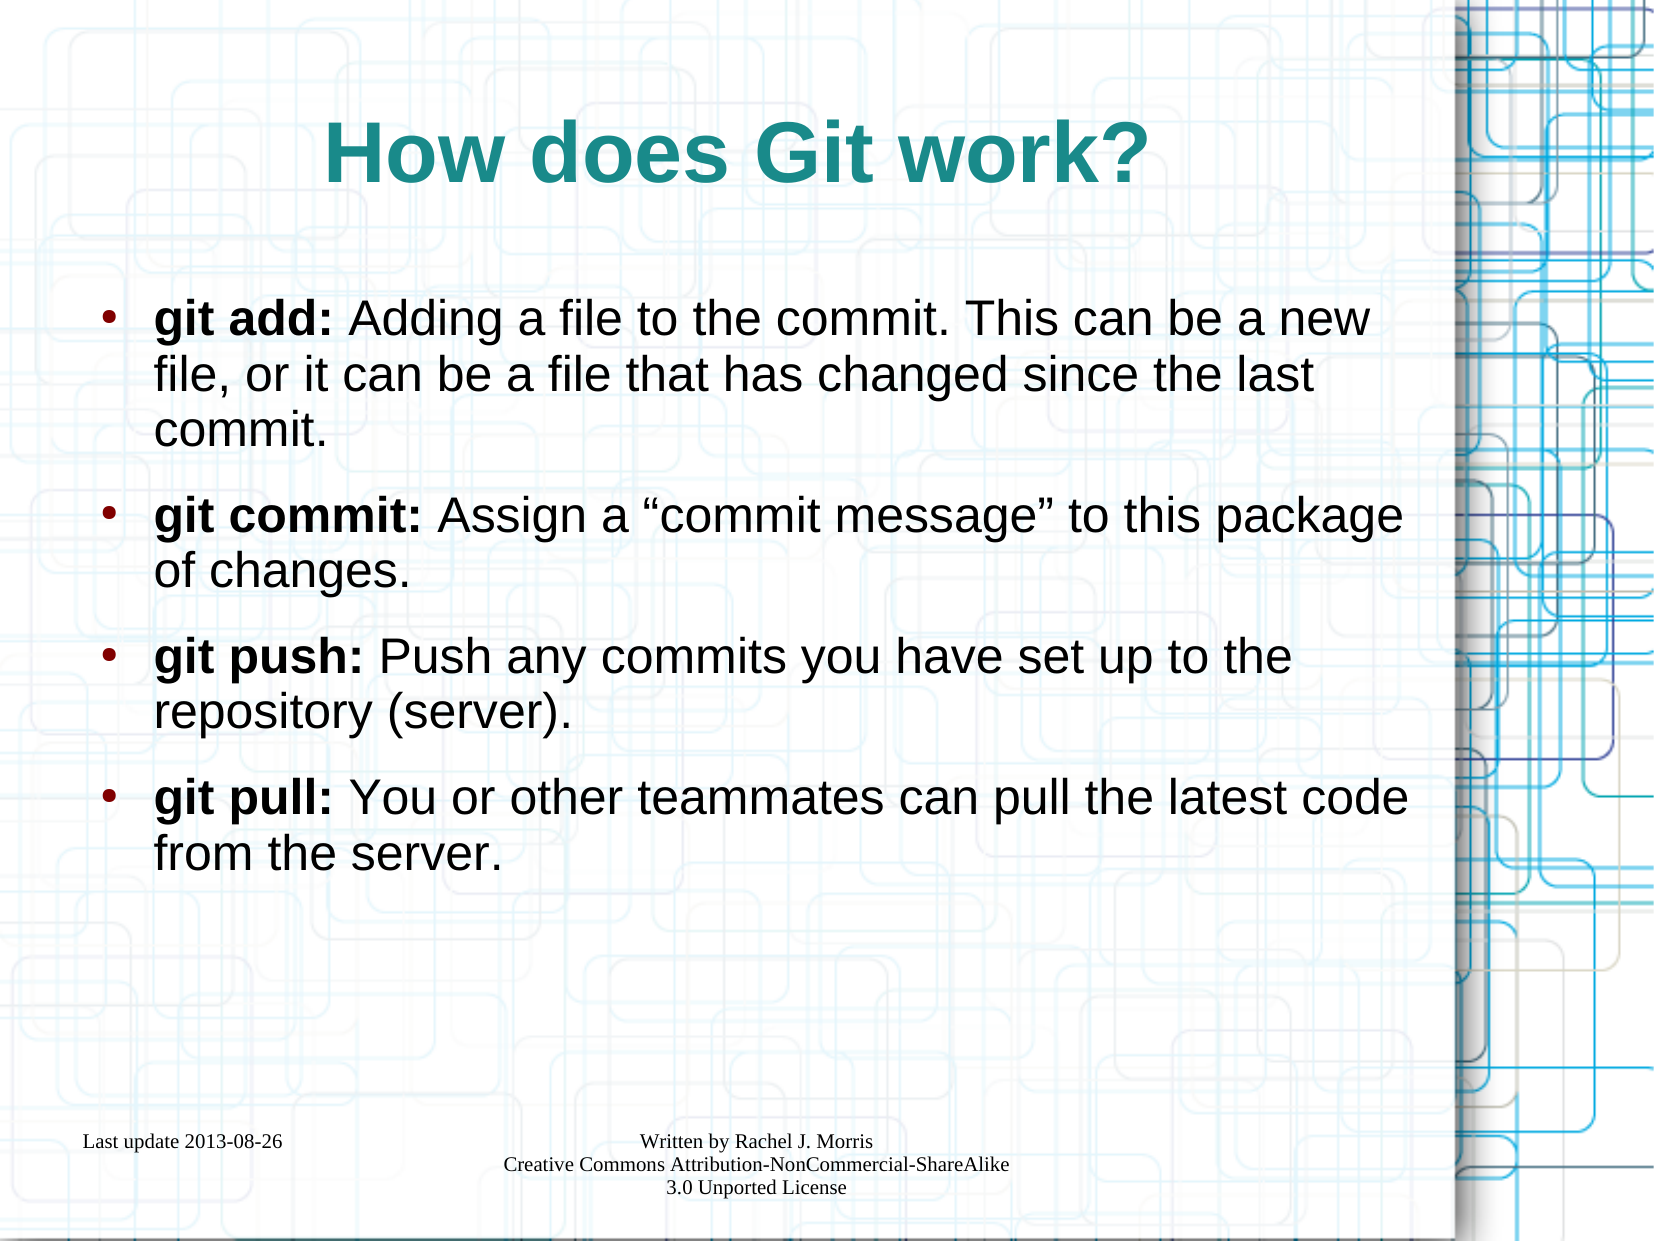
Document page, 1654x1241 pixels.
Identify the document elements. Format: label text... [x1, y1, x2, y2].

title How does Git work? [59, 49, 1418, 257]
list git add: Adding a file to the commit. This can be a new file, or it can be a file that has changed since the last commit. git commit: Assign a “commit message” to this package of changes. git push: Push any commits you have set up to the repository (server). git pull: You or other teammates can pull the latest code from the server. [82, 290, 1418, 881]
picture [0, 0, 1654, 1241]
